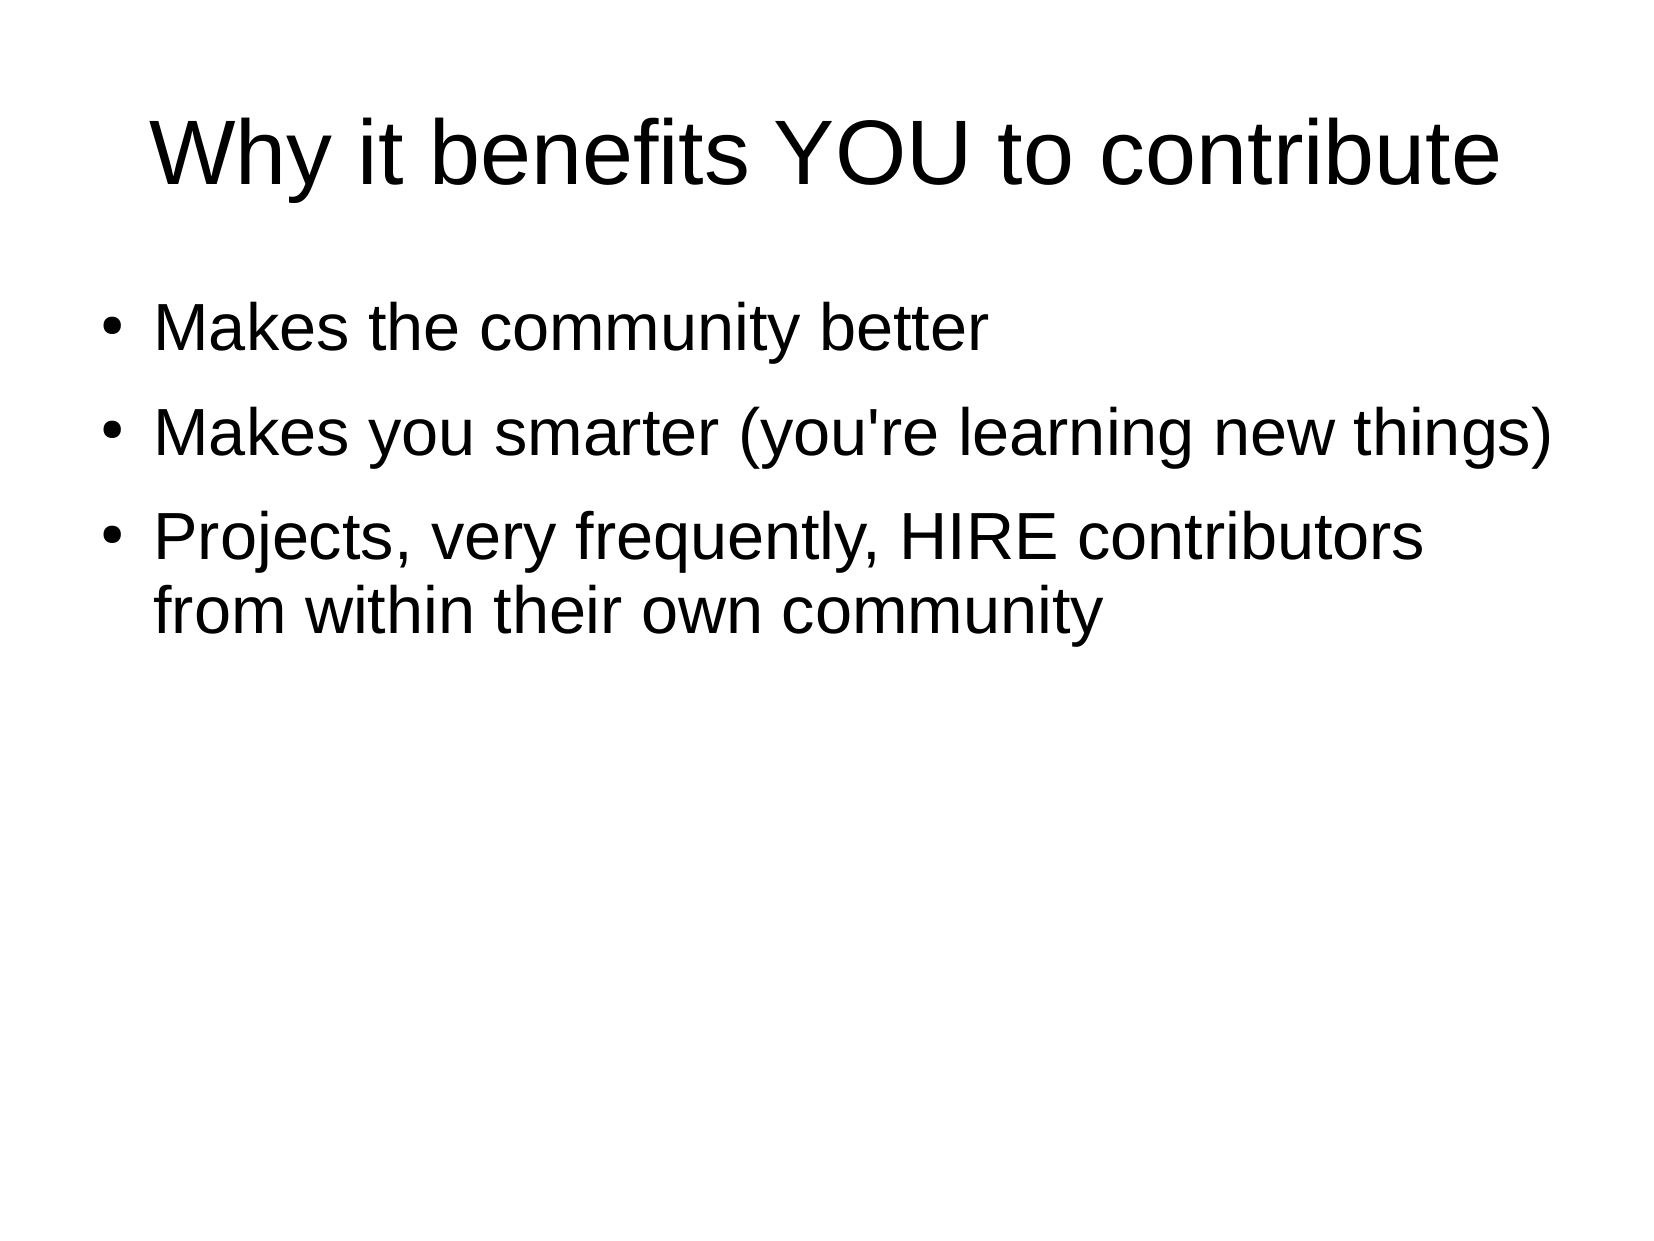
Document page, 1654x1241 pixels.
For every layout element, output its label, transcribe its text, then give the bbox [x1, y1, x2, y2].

title Why it benefits YOU to contribute [82, 49, 1571, 257]
list Makes the community better Makes you smarter (you're learning new things) Projects, very frequently, HIRE contributors from within their own community [82, 290, 1571, 1010]
